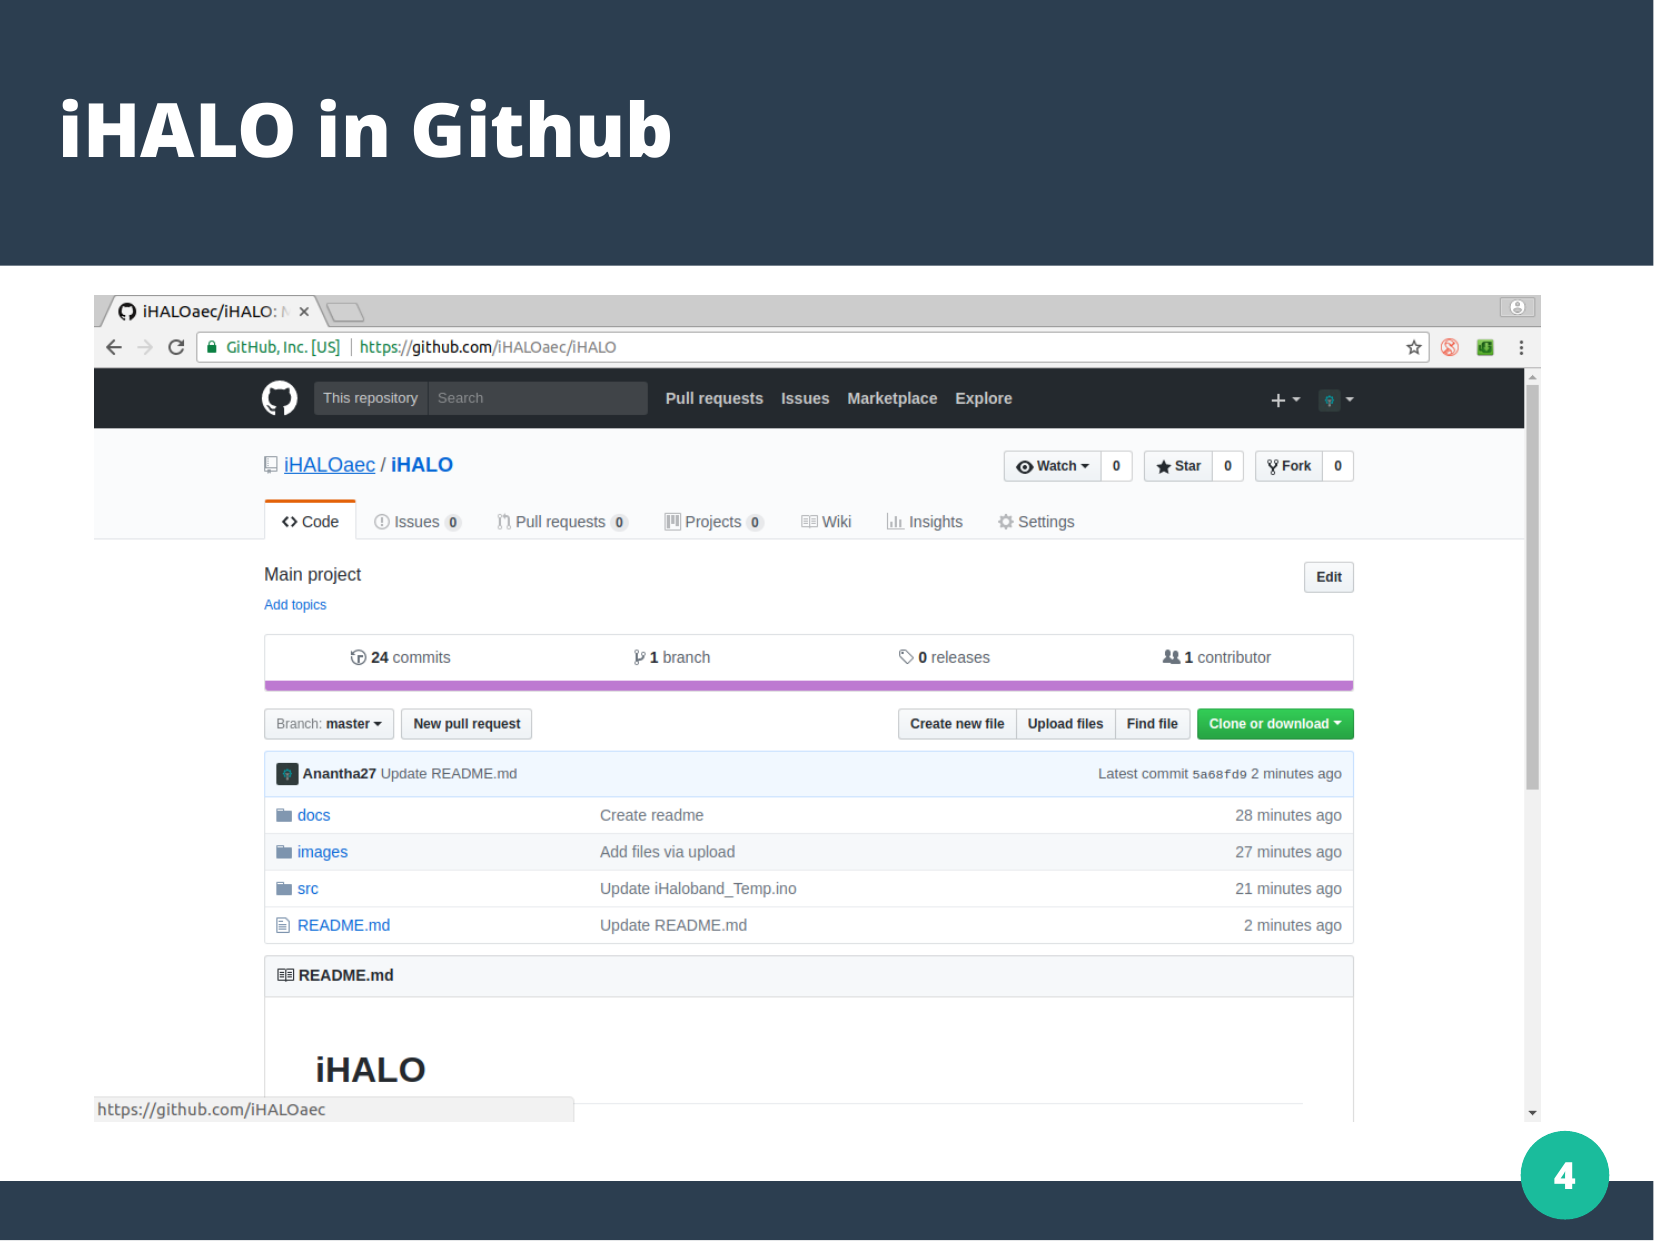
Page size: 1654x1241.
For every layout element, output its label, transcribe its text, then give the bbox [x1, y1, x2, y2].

picture [94, 295, 1541, 1123]
title iHALO in Github [59, 49, 1595, 207]
